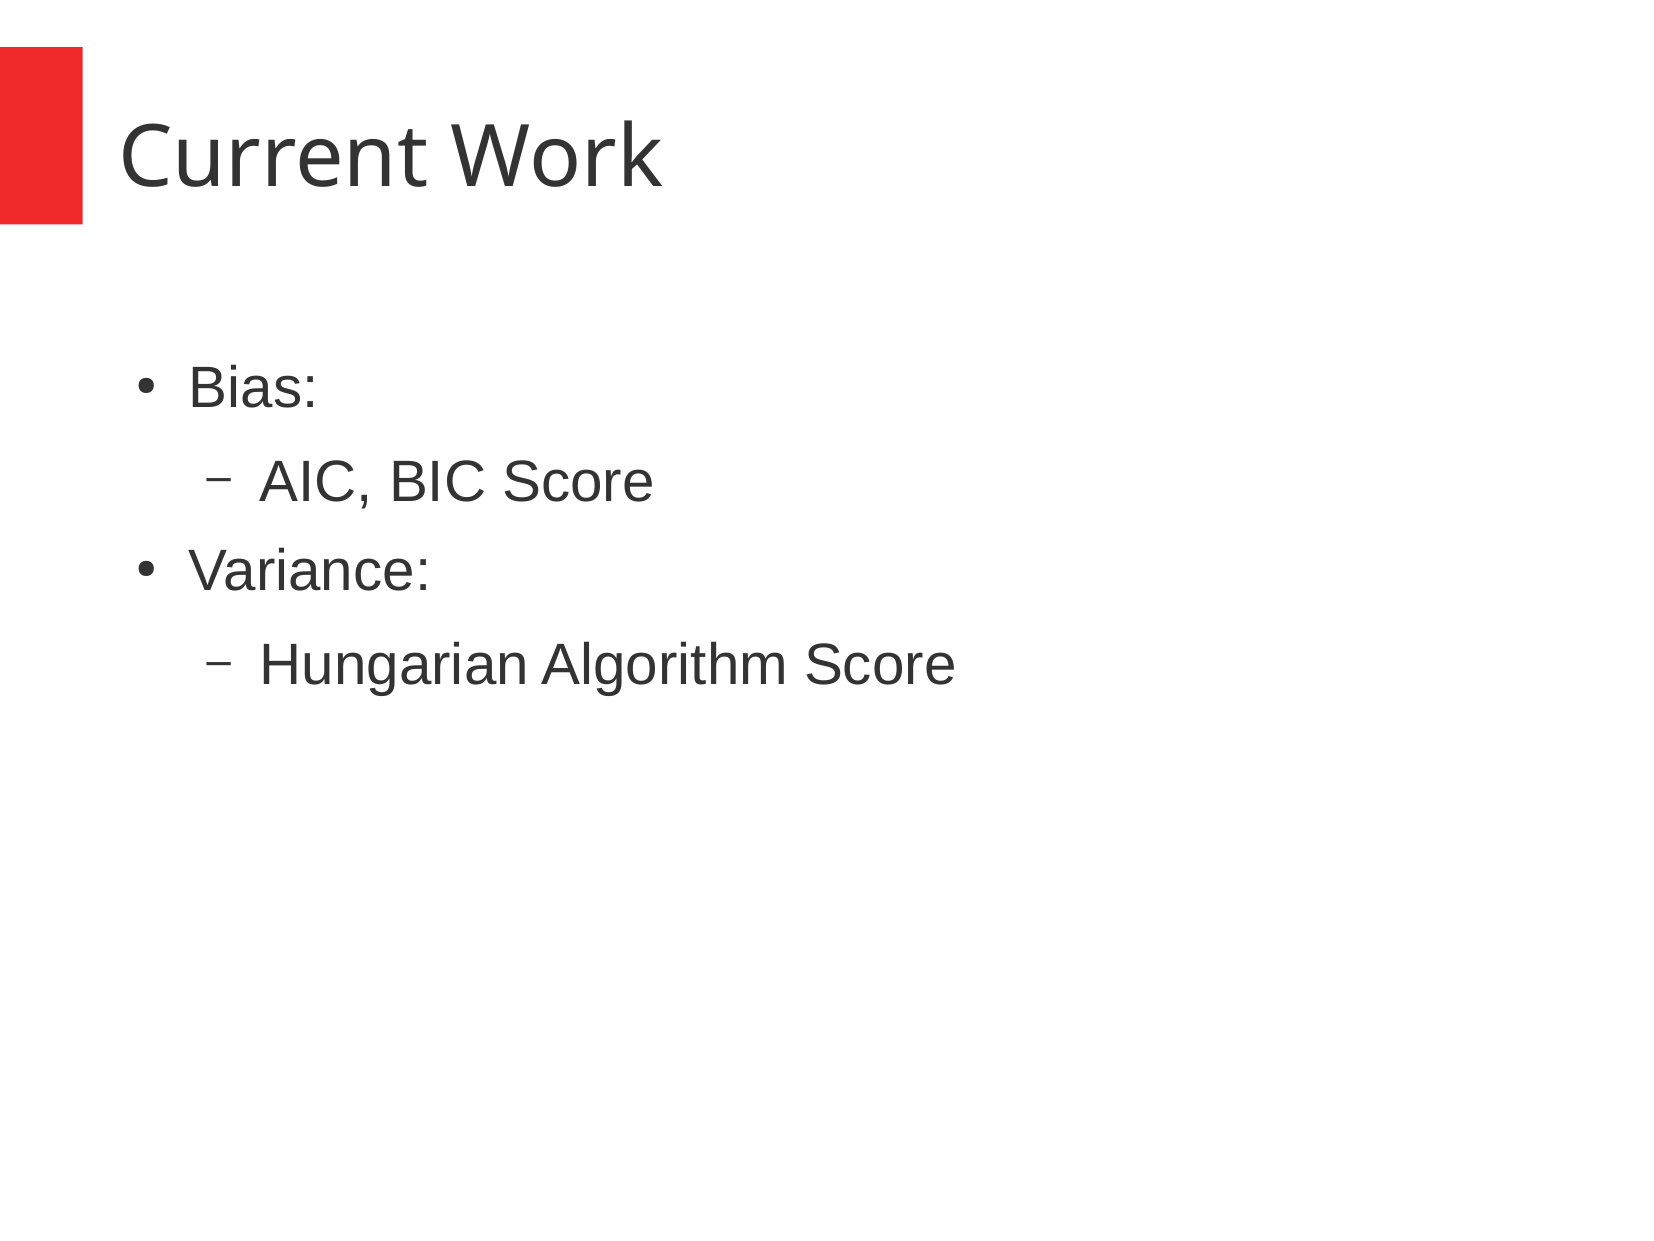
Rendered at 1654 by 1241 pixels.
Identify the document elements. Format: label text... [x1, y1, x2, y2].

list Bias: AIC, BIC Score Variance: Hungarian Algorithm Score [118, 354, 1536, 1074]
title Current Work [118, 49, 1571, 257]
